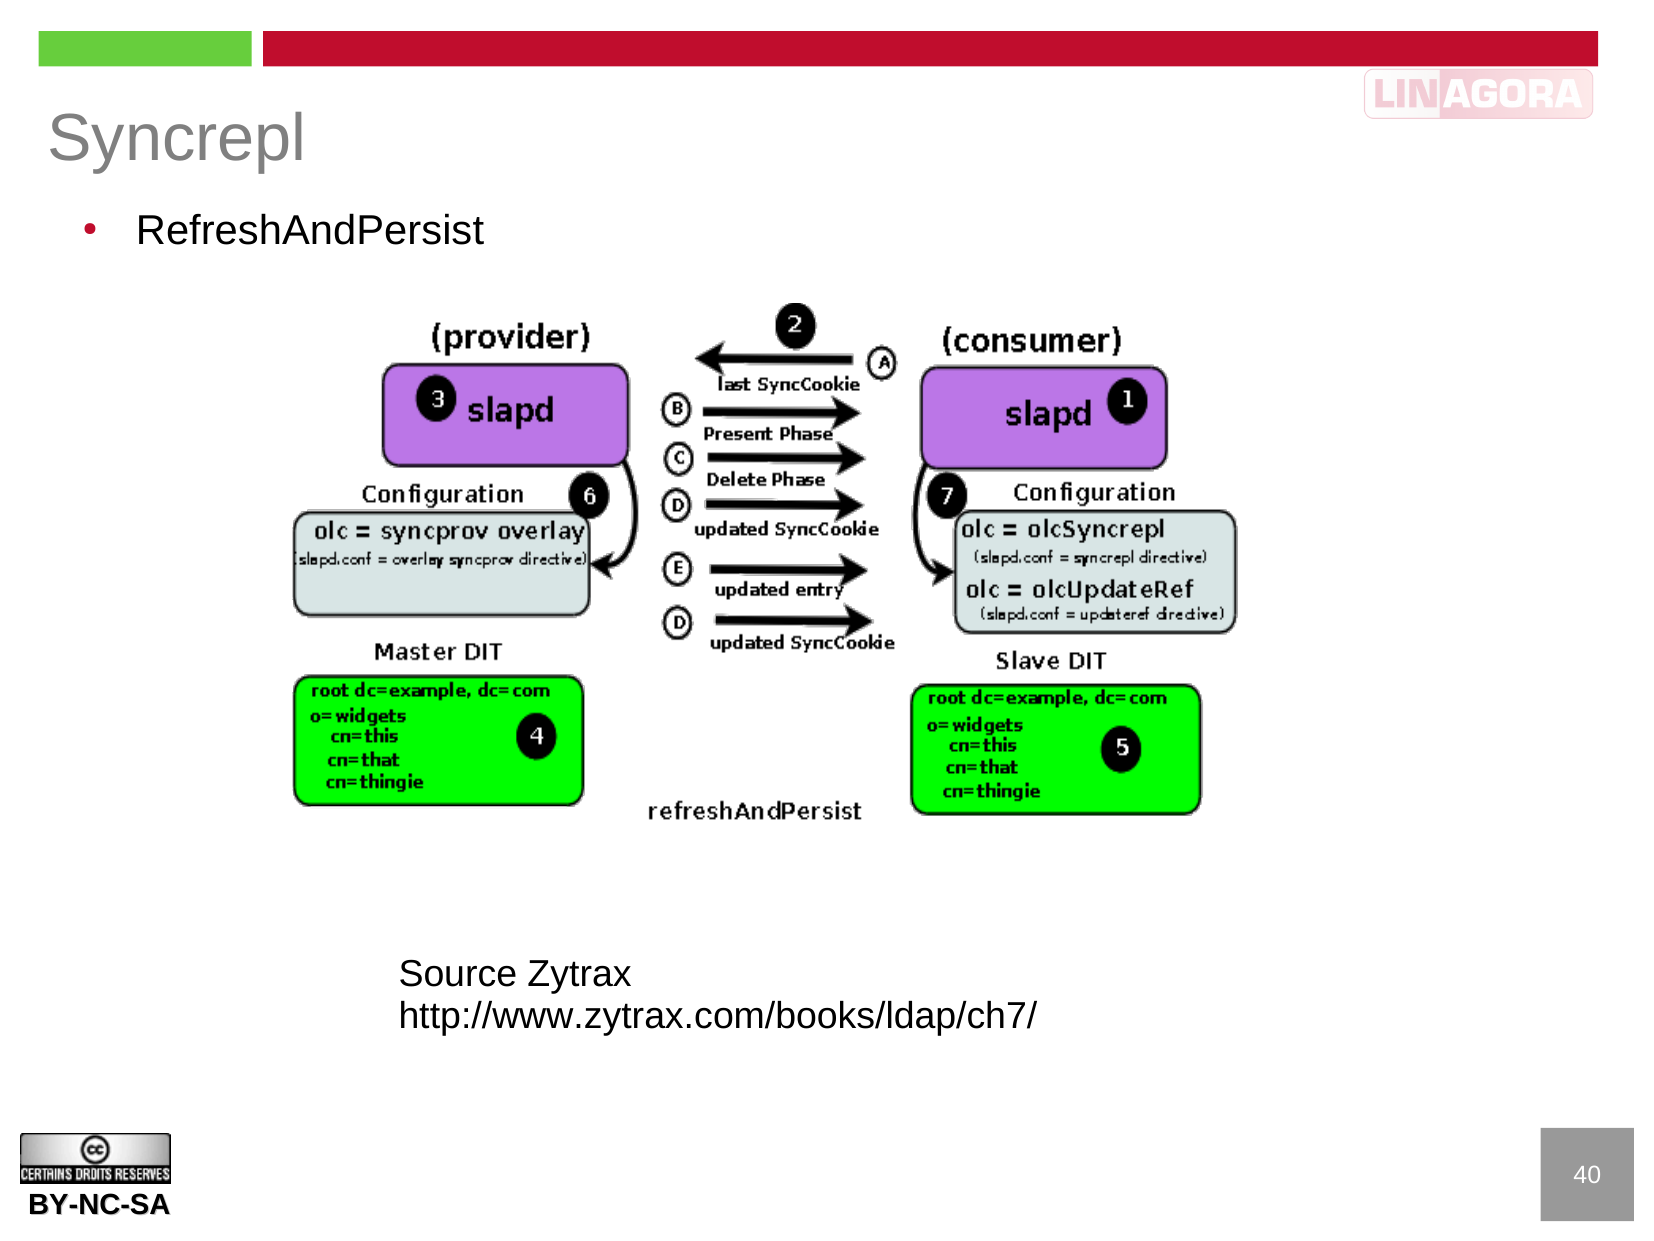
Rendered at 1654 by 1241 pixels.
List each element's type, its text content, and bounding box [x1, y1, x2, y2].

list RefreshAndPersist [47, 206, 1625, 1093]
picture [20, 1133, 171, 1184]
text_box Source Zytrax http://www.zytrax.com/books/ldap/ch7/ [383, 944, 1182, 1043]
title Syncrepl [47, 97, 1447, 178]
picture [292, 303, 1241, 827]
